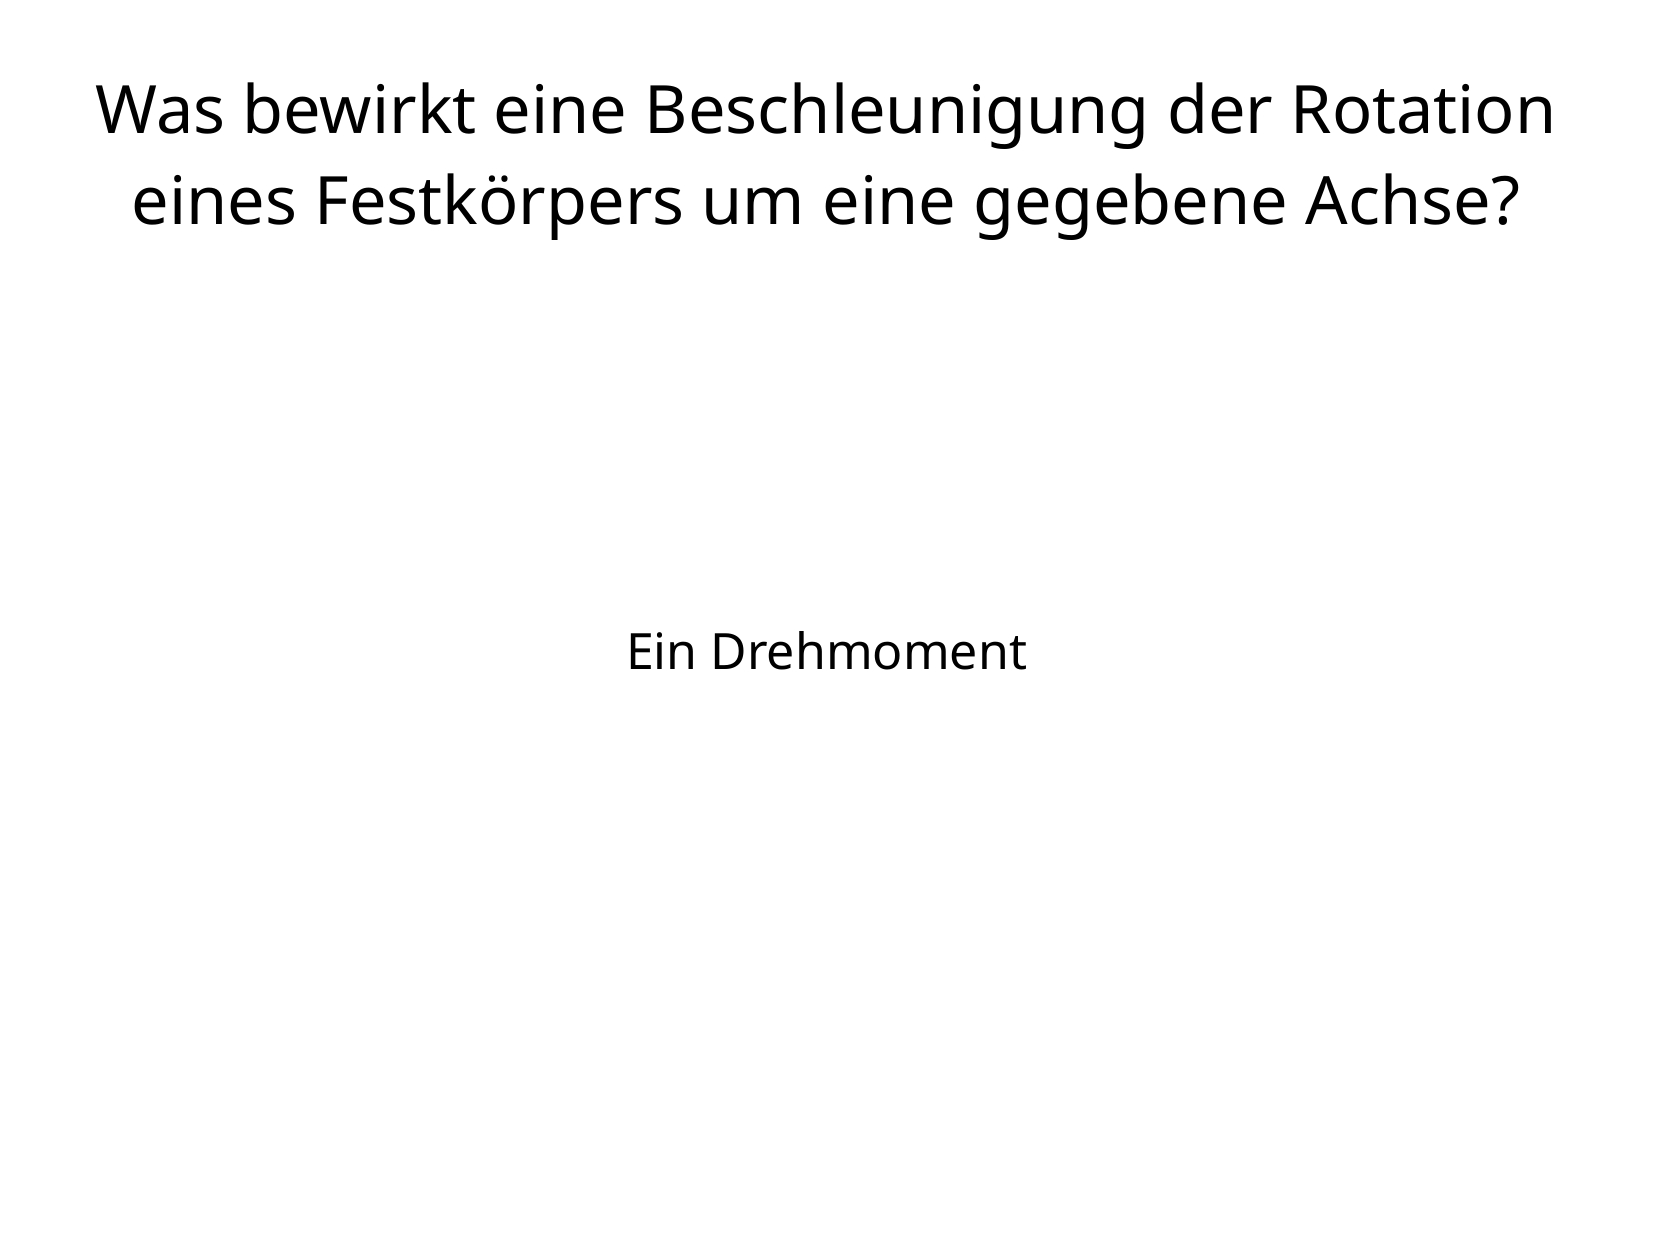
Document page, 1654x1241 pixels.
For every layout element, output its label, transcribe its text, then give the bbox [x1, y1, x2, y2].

subtitle Ein Drehmoment [82, 290, 1571, 1010]
title Was bewirkt eine Beschleunigung der Rotation eines Festkörpers um eine gegebene Achse? [82, 49, 1571, 257]
